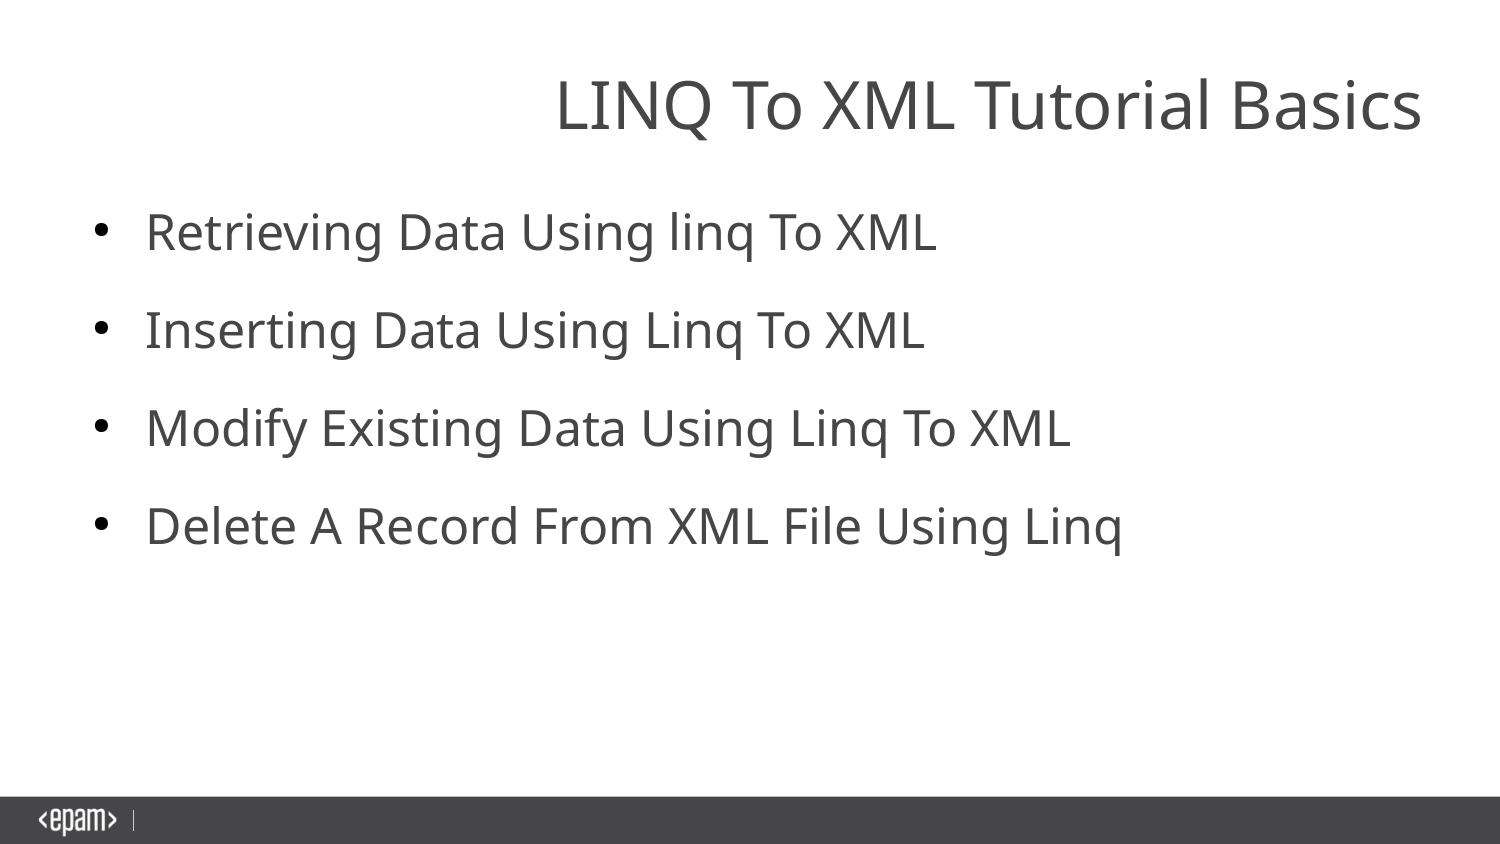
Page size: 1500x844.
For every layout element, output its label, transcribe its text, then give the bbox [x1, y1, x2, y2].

list Retrieving Data Using linq To XML Inserting Data Using Linq To XML Modify Existing Data Using Linq To XML Delete A Record From XML File Using Linq [75, 197, 1425, 755]
picture [38, 808, 117, 837]
title LINQ To XML Tutorial Basics [75, 33, 1425, 175]
